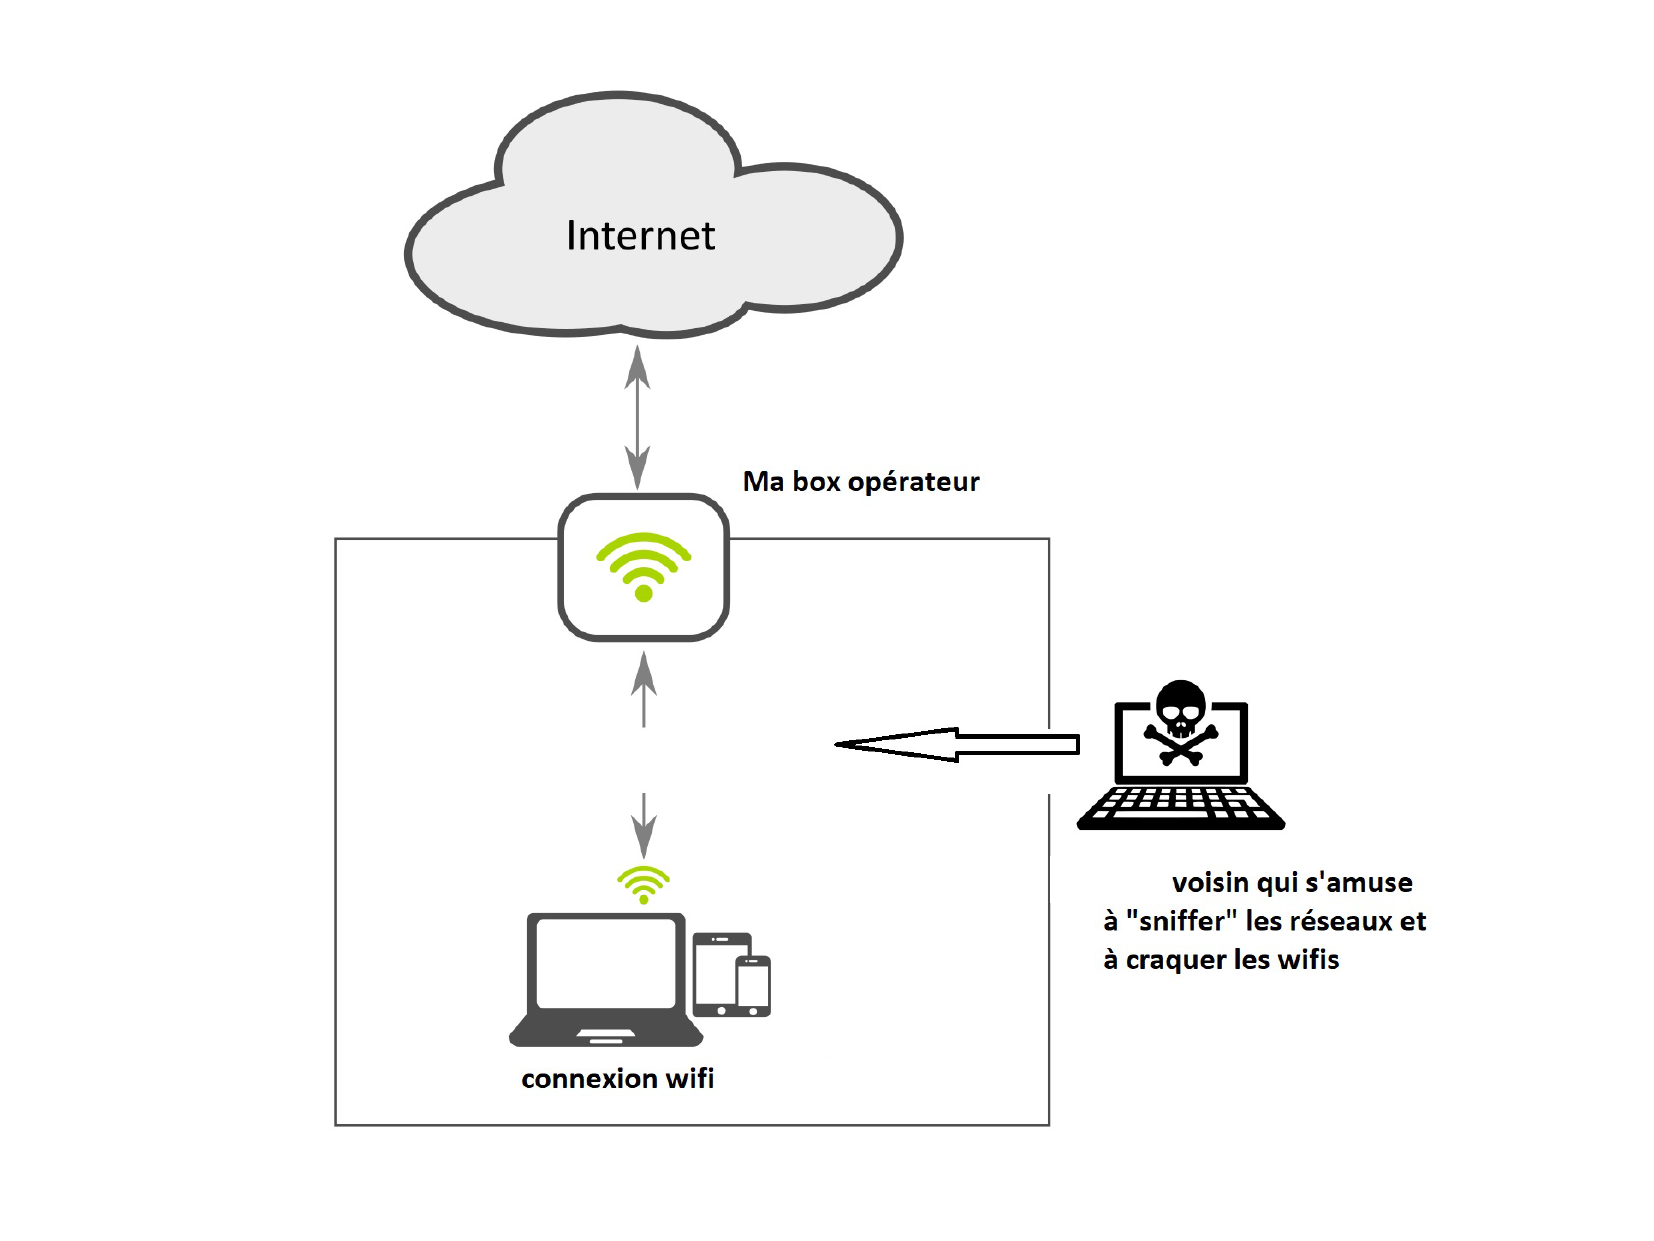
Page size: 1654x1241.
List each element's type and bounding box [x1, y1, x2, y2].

picture [177, 0, 1442, 1241]
